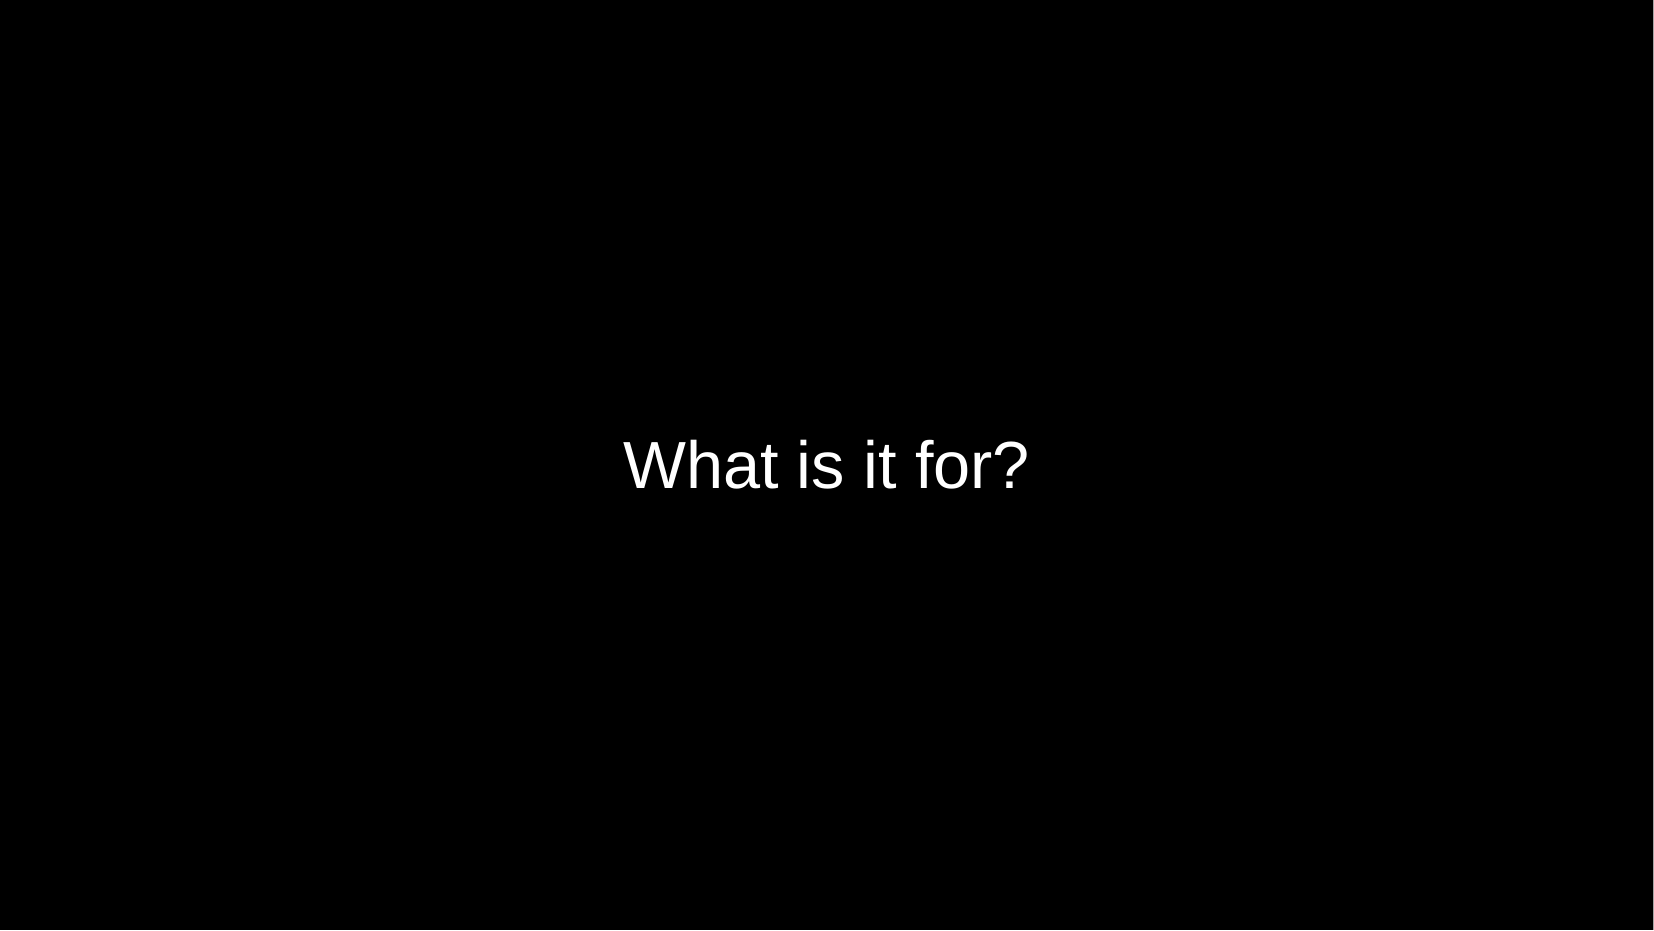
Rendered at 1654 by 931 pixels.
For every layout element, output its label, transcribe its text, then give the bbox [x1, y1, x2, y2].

subtitle What is it for? [82, 105, 1571, 826]
